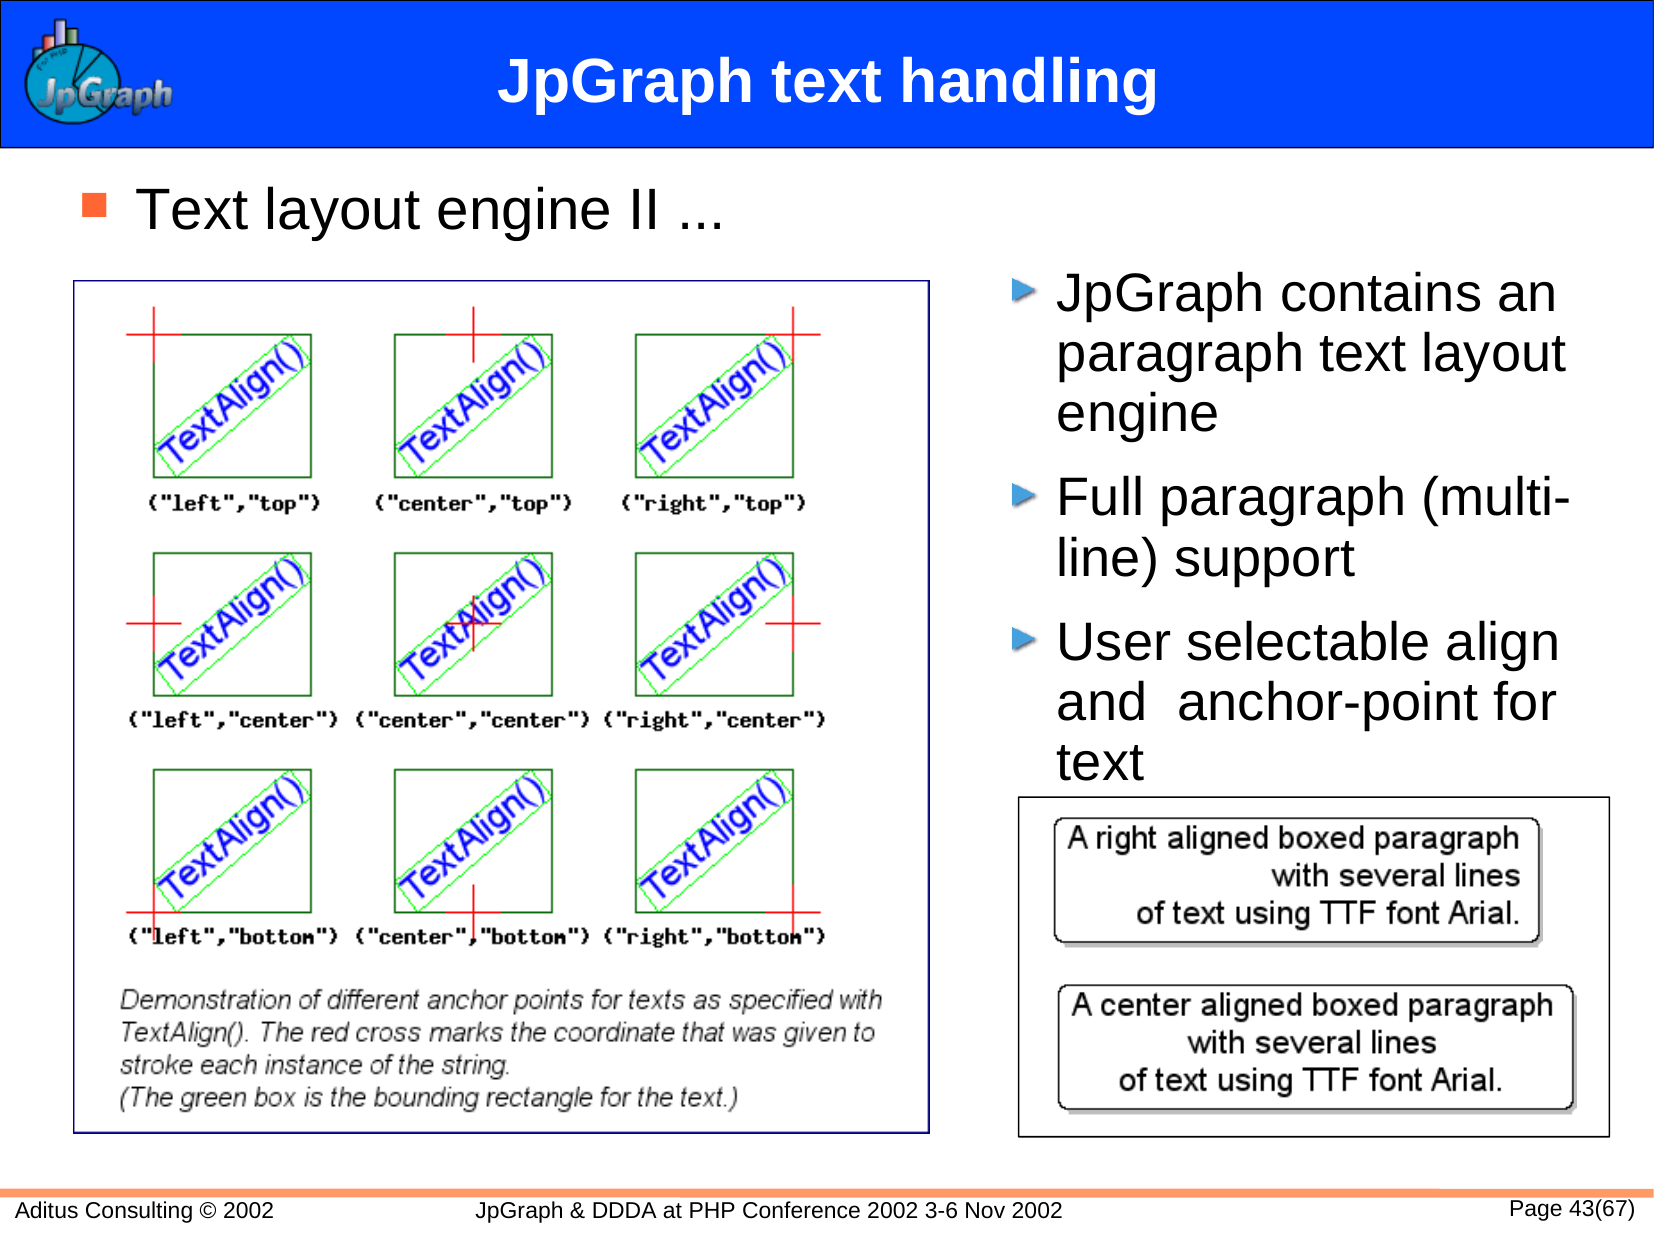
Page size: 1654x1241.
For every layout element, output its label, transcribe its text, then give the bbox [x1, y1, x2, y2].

picture [20, 17, 123, 128]
picture [1048, 813, 1543, 954]
text_box JpGraph contains an paragraph text layout engine Full paragraph (multi-line) support User selectable align and anchor-point for text [915, 262, 1595, 793]
picture [1009, 624, 1040, 655]
title JpGraph text handling [123, 0, 1536, 163]
picture [1009, 275, 1040, 306]
picture [1052, 980, 1577, 1121]
picture [73, 280, 930, 1134]
picture [1009, 480, 1040, 511]
list Text layout engine II ... [64, 177, 1580, 296]
